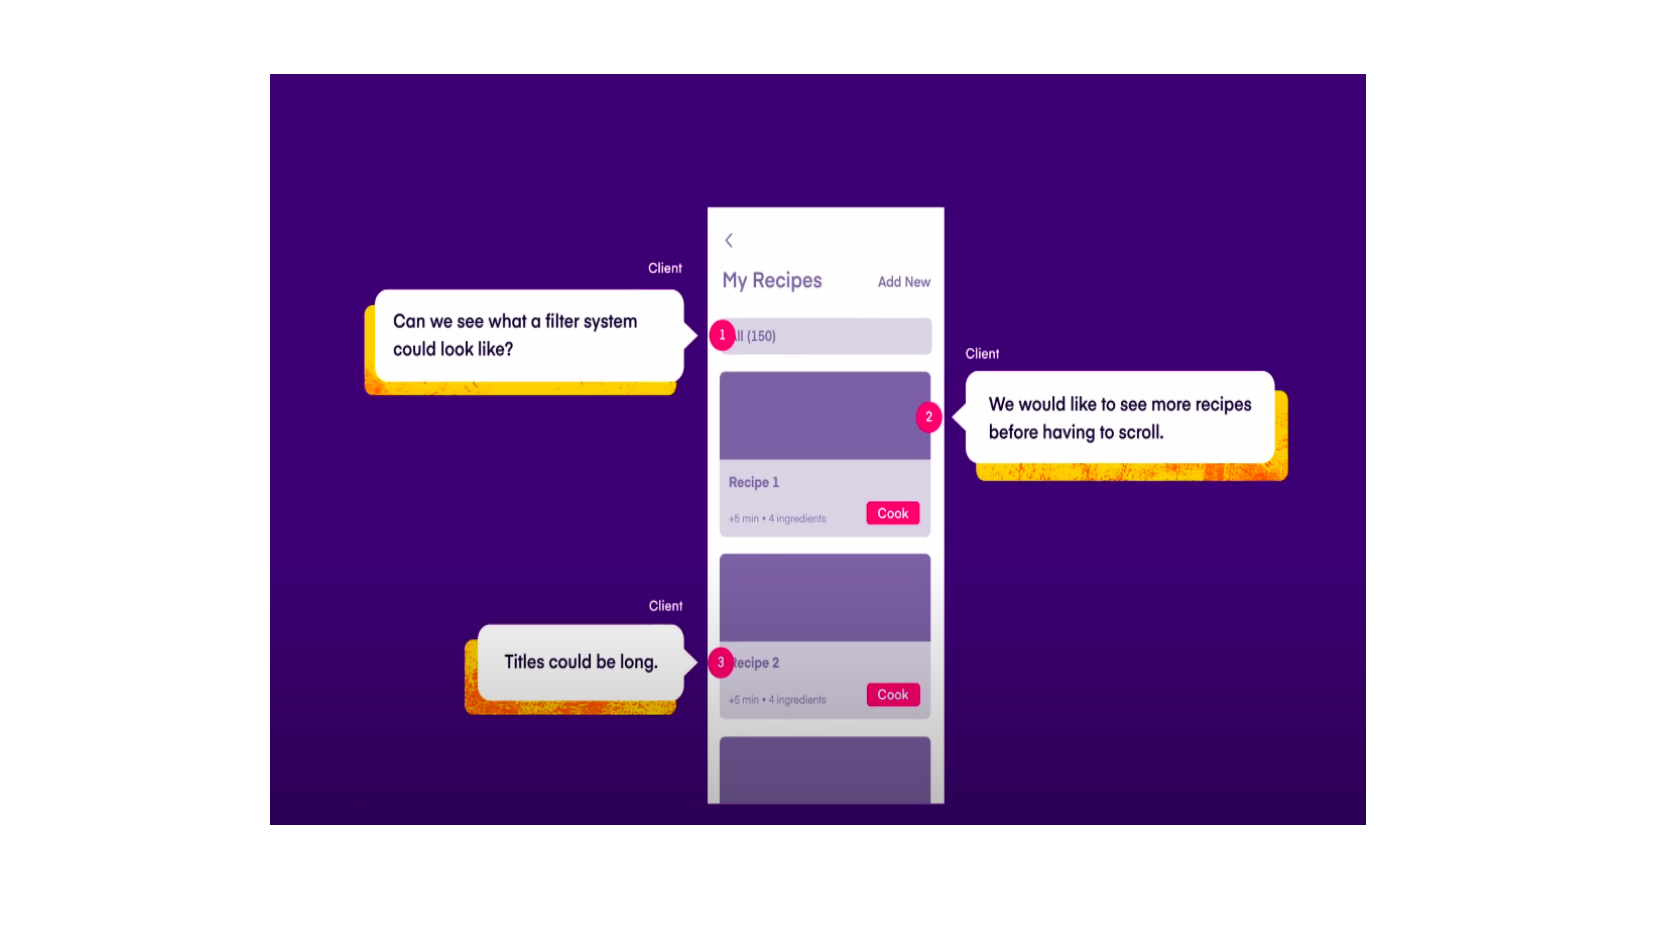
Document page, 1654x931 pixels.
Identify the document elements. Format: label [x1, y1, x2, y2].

picture [270, 74, 1366, 826]
